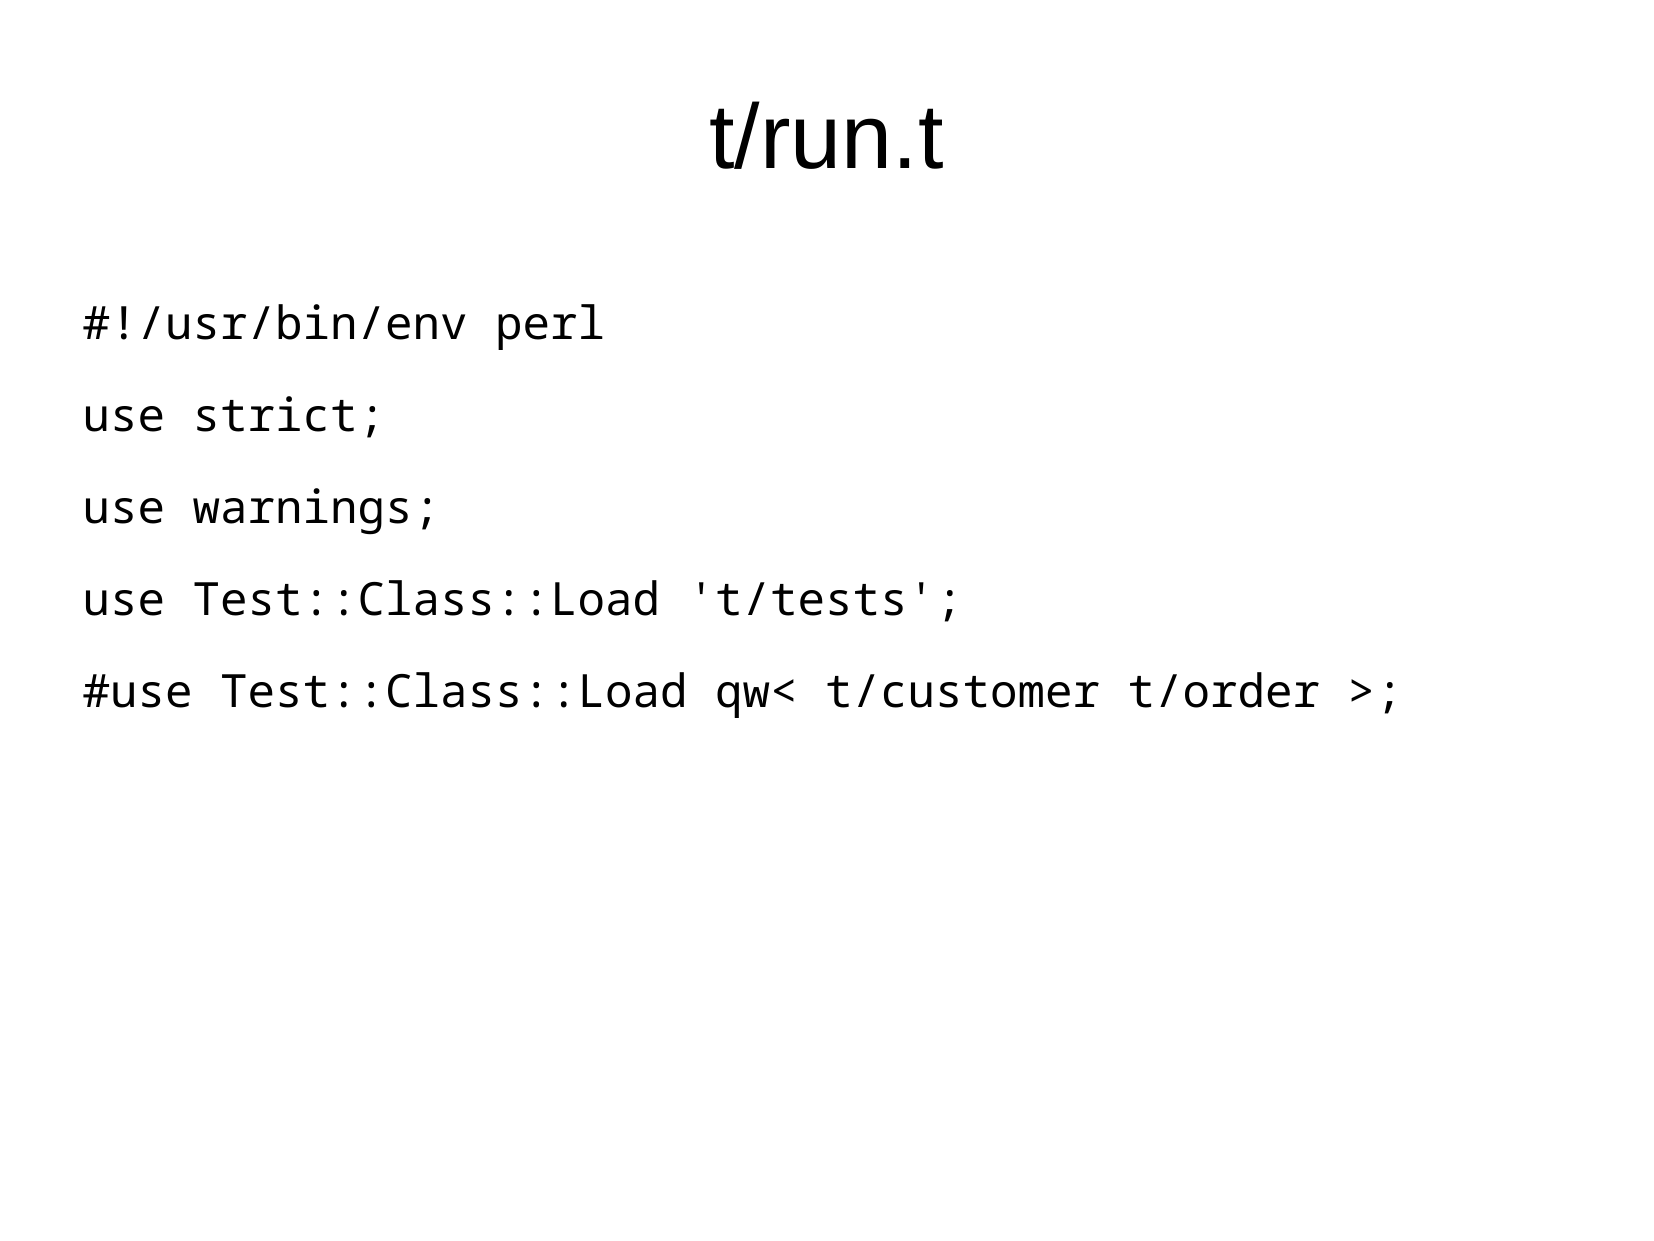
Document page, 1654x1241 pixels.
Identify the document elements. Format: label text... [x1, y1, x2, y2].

list #!/usr/bin/env perl use strict; use warnings; use Test::Class::Load 't/tests'; #use Test::Class::Load qw< t/customer t/order >; [82, 290, 1571, 1186]
title t/run.t [82, 49, 1571, 226]
